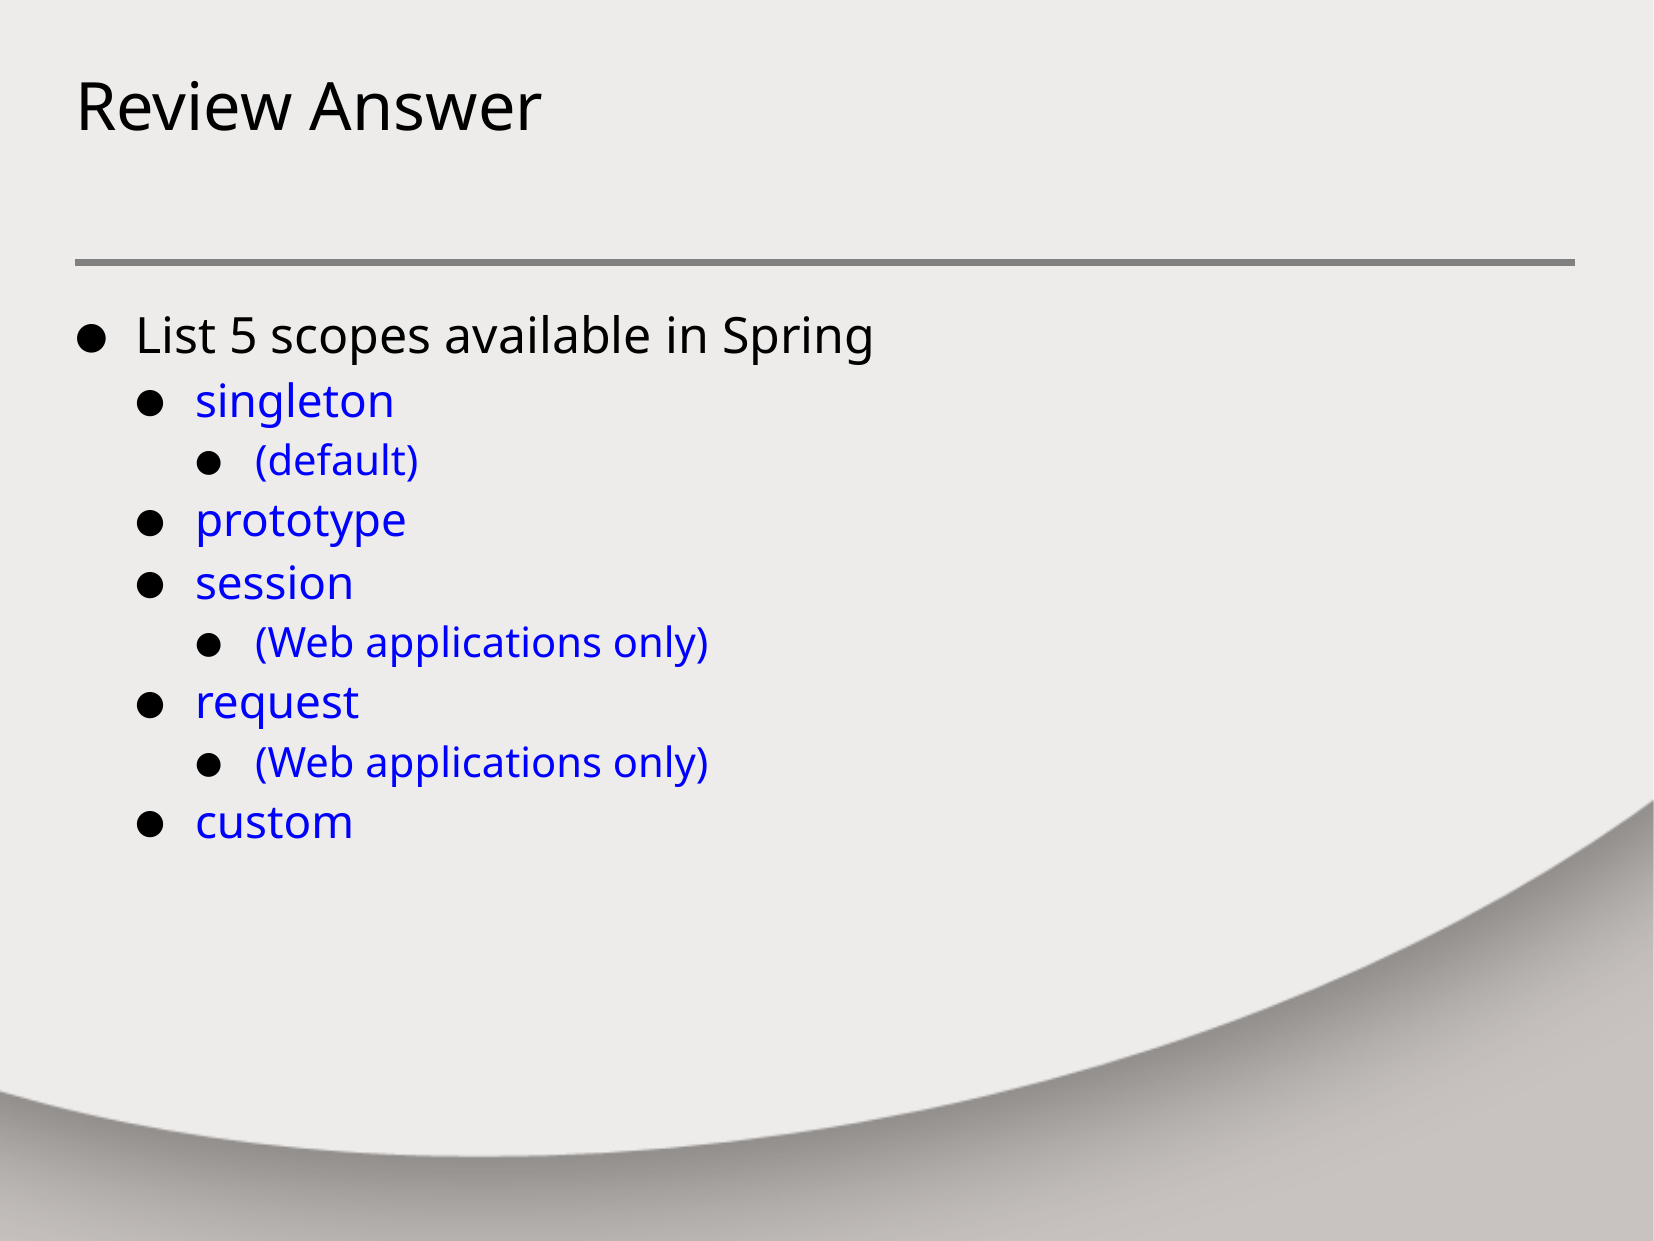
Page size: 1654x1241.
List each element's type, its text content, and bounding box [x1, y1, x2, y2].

title Review Answer [75, 75, 1576, 226]
list List 5 scopes available in Spring singleton (default) prototype session (Web applications only) request (Web applications only) custom [75, 300, 1576, 1163]
picture [0, 0, 1654, 1241]
